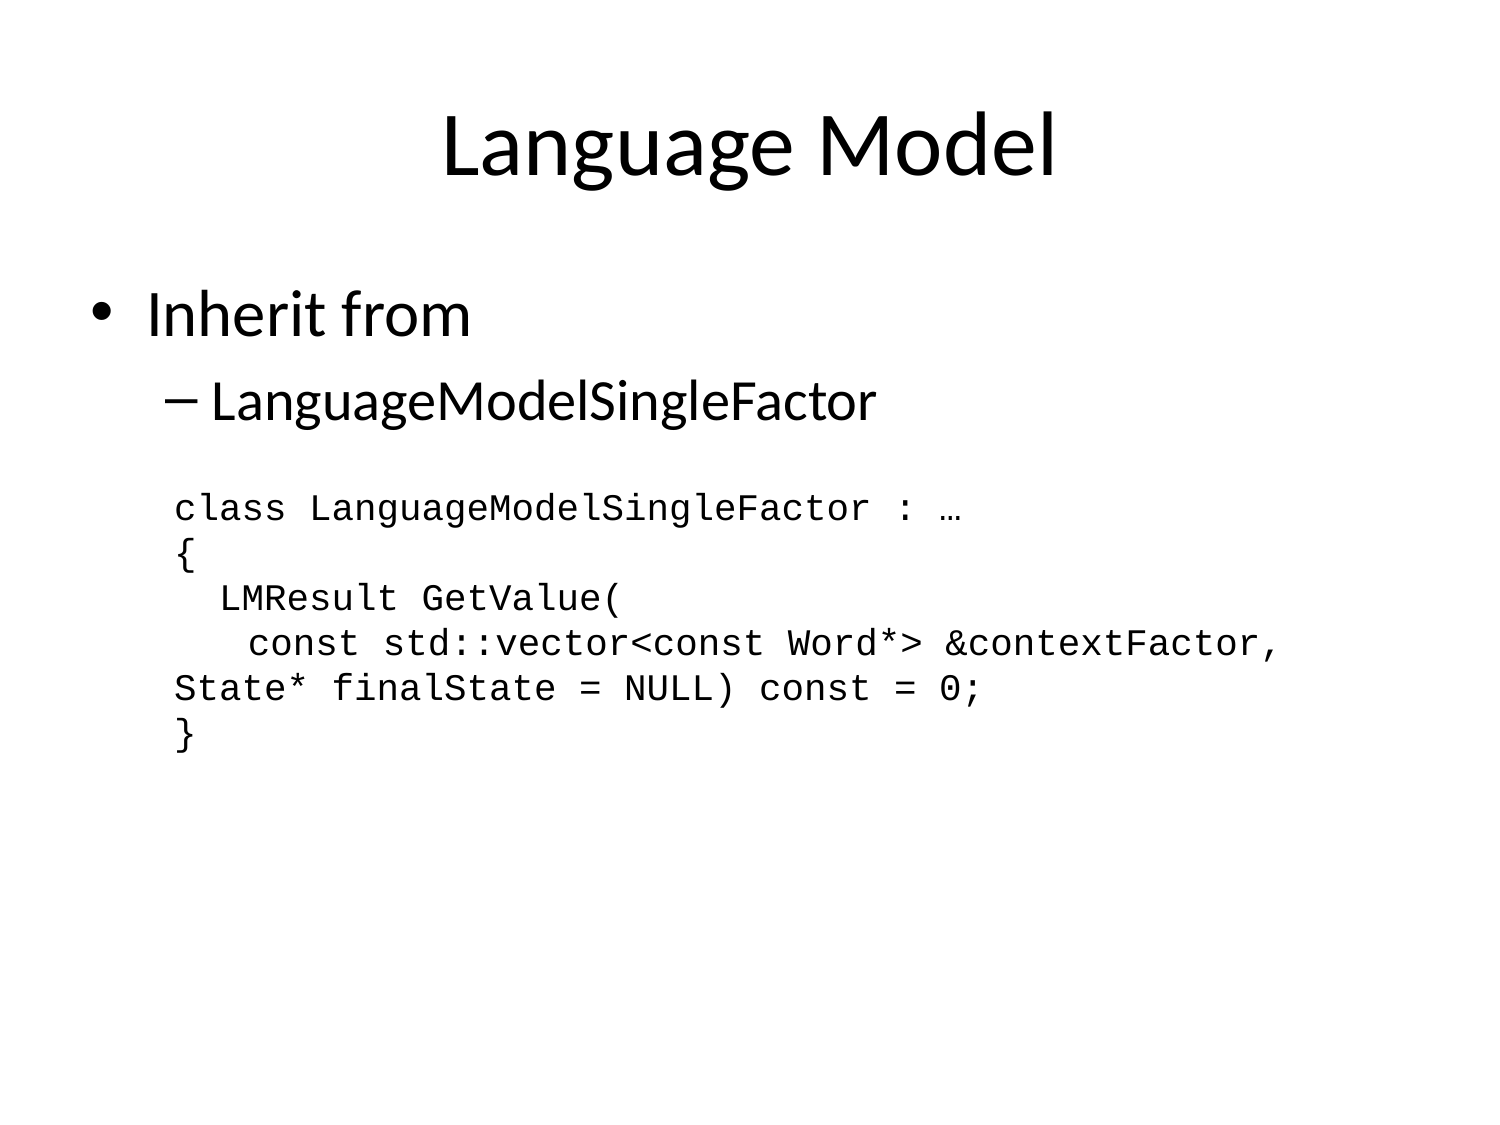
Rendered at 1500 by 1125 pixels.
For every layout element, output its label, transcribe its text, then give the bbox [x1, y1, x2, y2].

title Language Model [75, 45, 1425, 233]
text_box class LanguageModelSingleFactor : … { LMResult GetValue( const std::vector<const Word*> &contextFactor, State* finalState = NULL) const = 0; } [159, 475, 1412, 761]
list Inherit from LanguageModelSingleFactor [75, 262, 1425, 1005]
